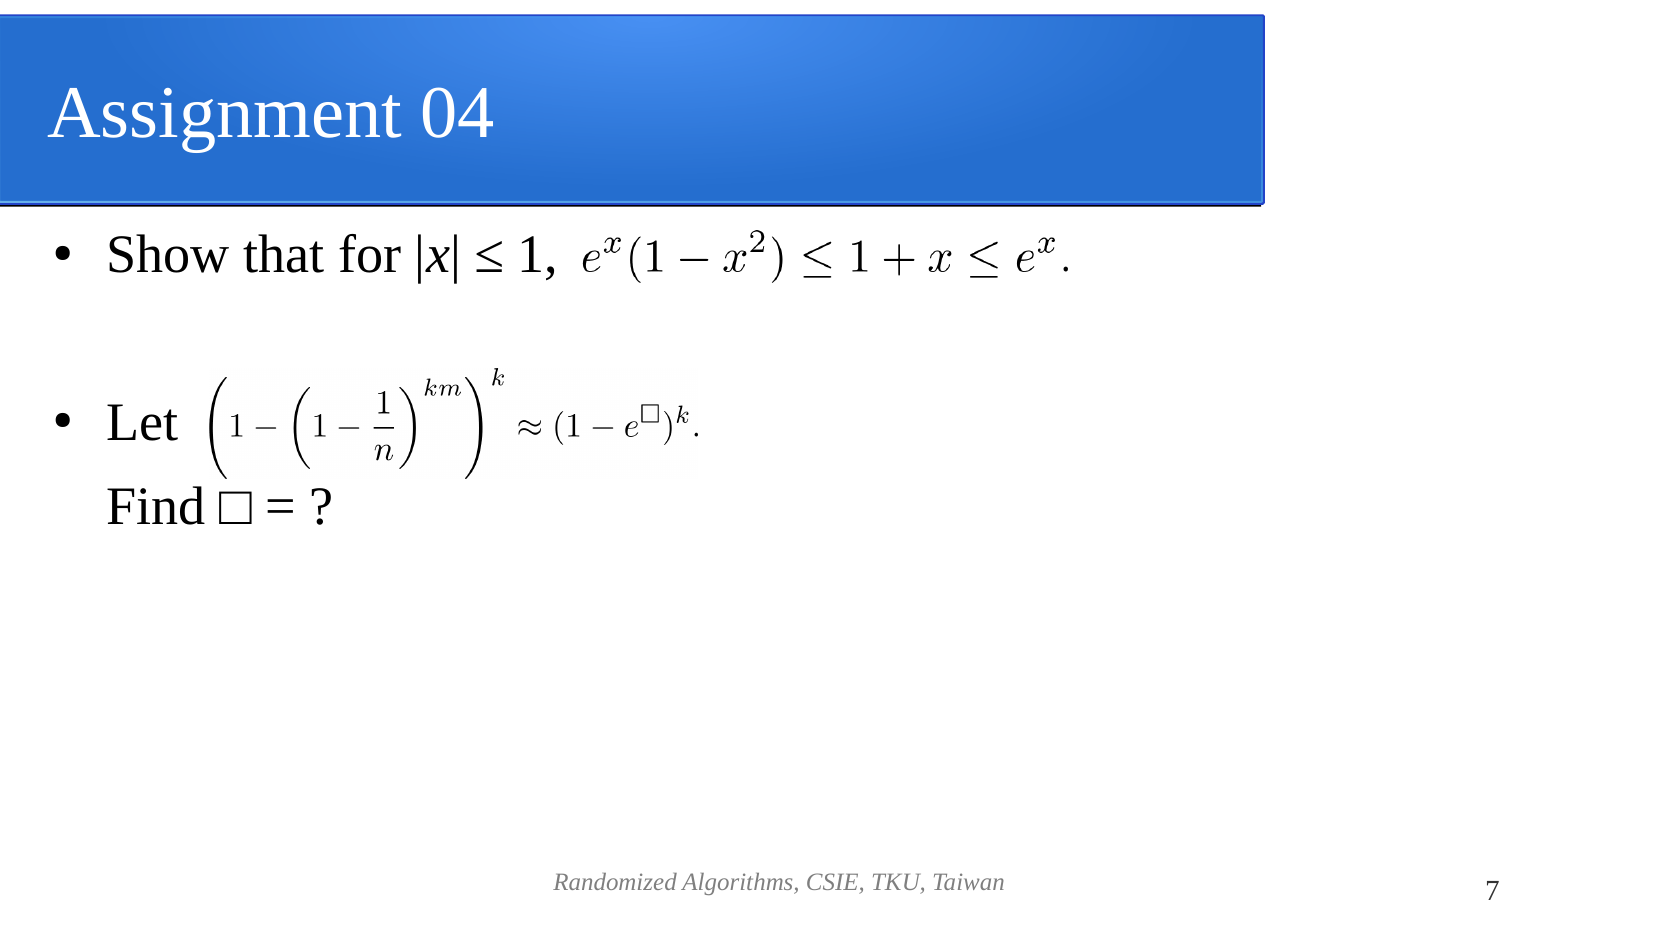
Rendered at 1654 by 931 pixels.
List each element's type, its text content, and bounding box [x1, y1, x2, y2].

title Assignment 04 [47, 35, 1199, 189]
list Show that for |x| ≤ 1, Let Find □ = ? [35, 224, 1524, 764]
picture [582, 230, 1068, 283]
picture [209, 368, 698, 479]
